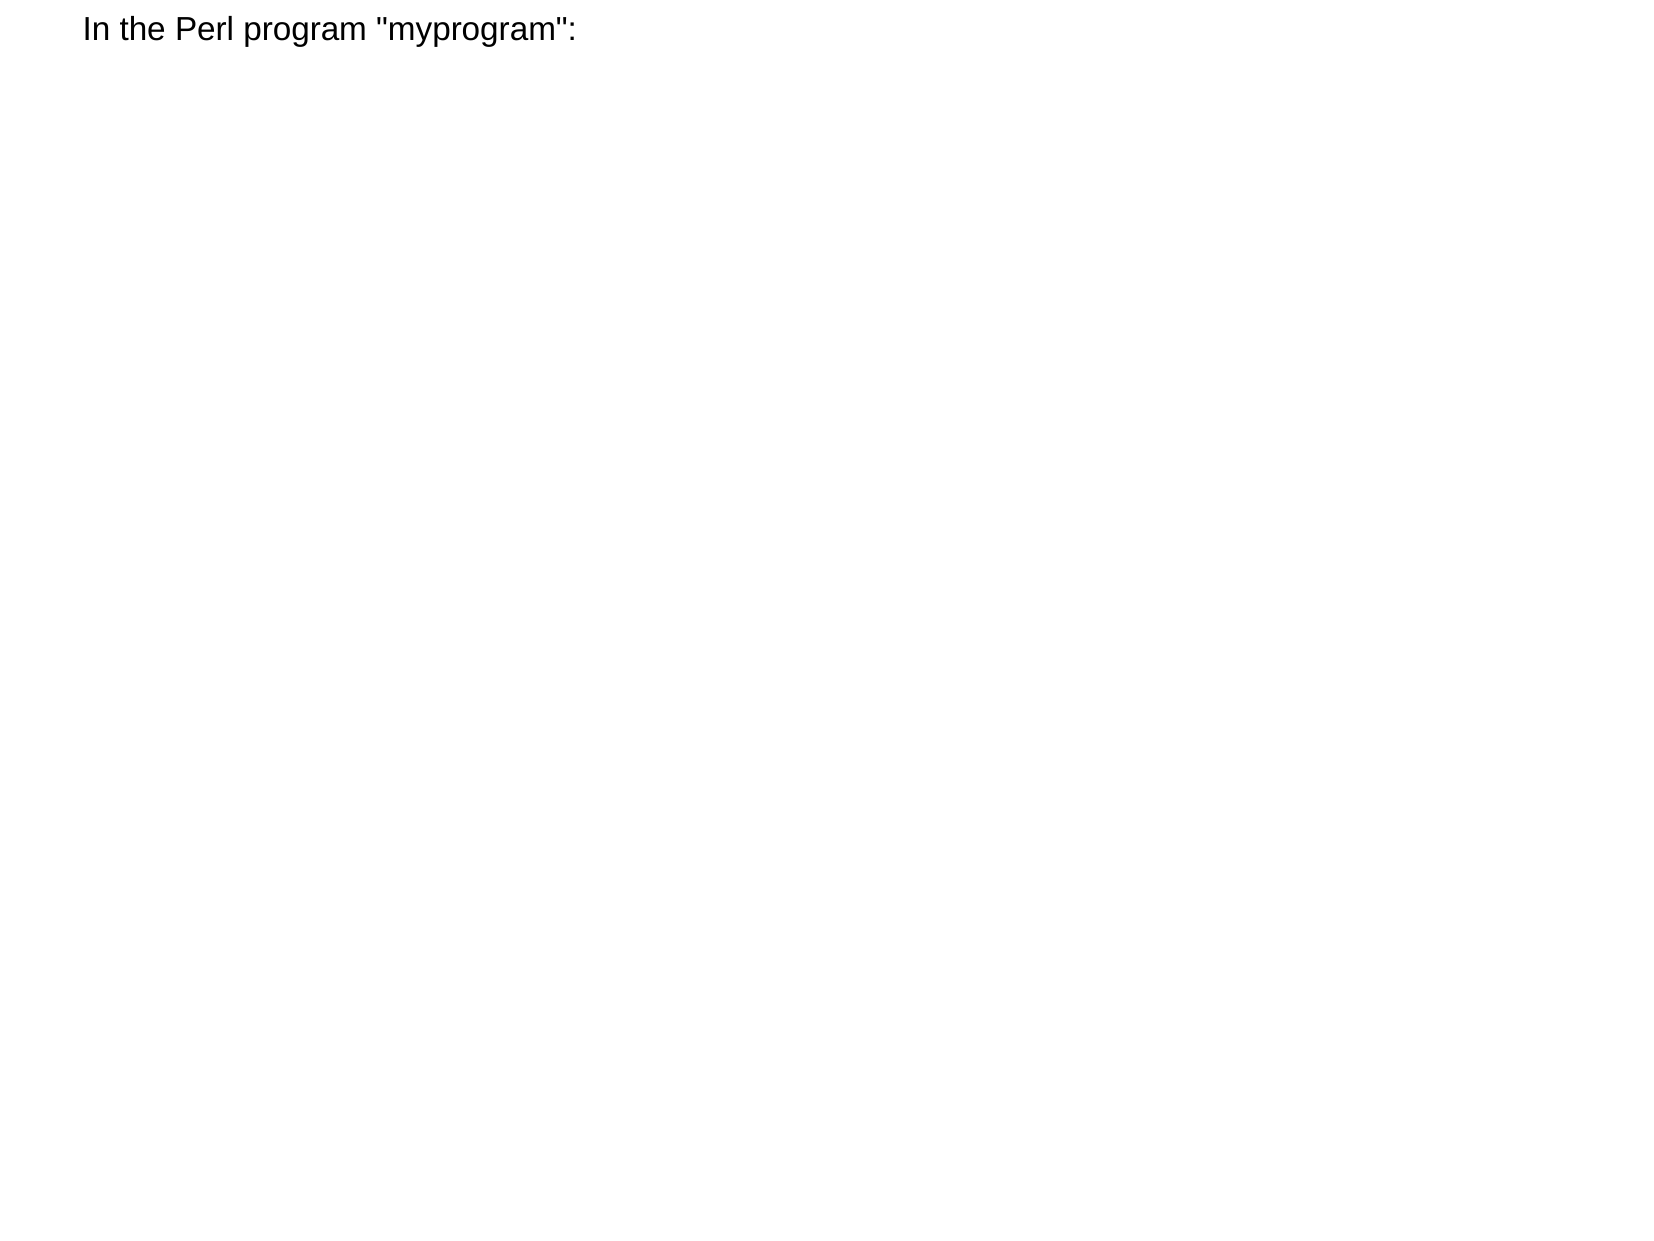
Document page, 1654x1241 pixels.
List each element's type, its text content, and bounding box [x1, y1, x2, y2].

subtitle In the Perl program "myprogram": [82, 10, 1571, 1070]
